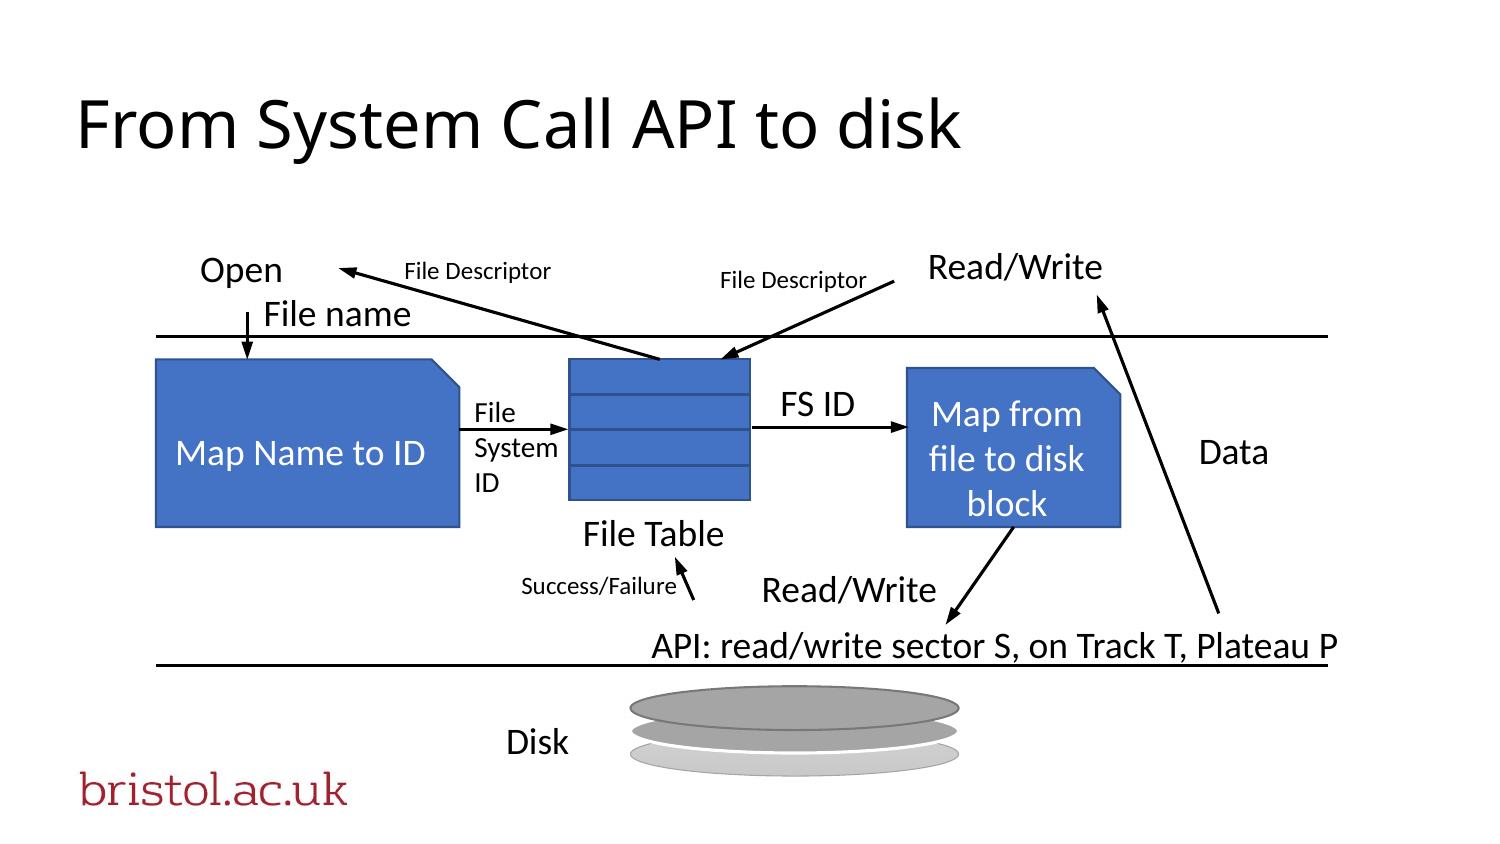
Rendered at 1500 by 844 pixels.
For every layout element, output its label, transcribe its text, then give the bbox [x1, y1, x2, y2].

text_box [575, 430, 750, 465]
text_box File System ID [459, 386, 575, 508]
text_box [575, 466, 750, 500]
text_box Map from file to disk block [907, 367, 1121, 528]
text_box File Descriptor [389, 247, 568, 293]
text_box Open [185, 237, 300, 299]
text_box [575, 395, 750, 429]
text_box Read/Write [912, 234, 1121, 295]
text_box File Descriptor [705, 255, 884, 302]
title From System Call API to disk [60, 44, 1440, 209]
text_box File Table [567, 501, 742, 563]
text_box Map Name to ID [155, 359, 460, 528]
text_box Read/Write [746, 557, 955, 618]
text_box Success/Failure [506, 561, 694, 608]
text_box FS ID [765, 371, 872, 432]
text_box [630, 686, 959, 777]
text_box Data [1183, 419, 1286, 480]
text_box [570, 359, 750, 394]
text_box API: read/write sector S, on Track T, Plateau P [636, 613, 1362, 674]
text_box Disk [491, 709, 586, 770]
text_box File name [248, 281, 429, 342]
